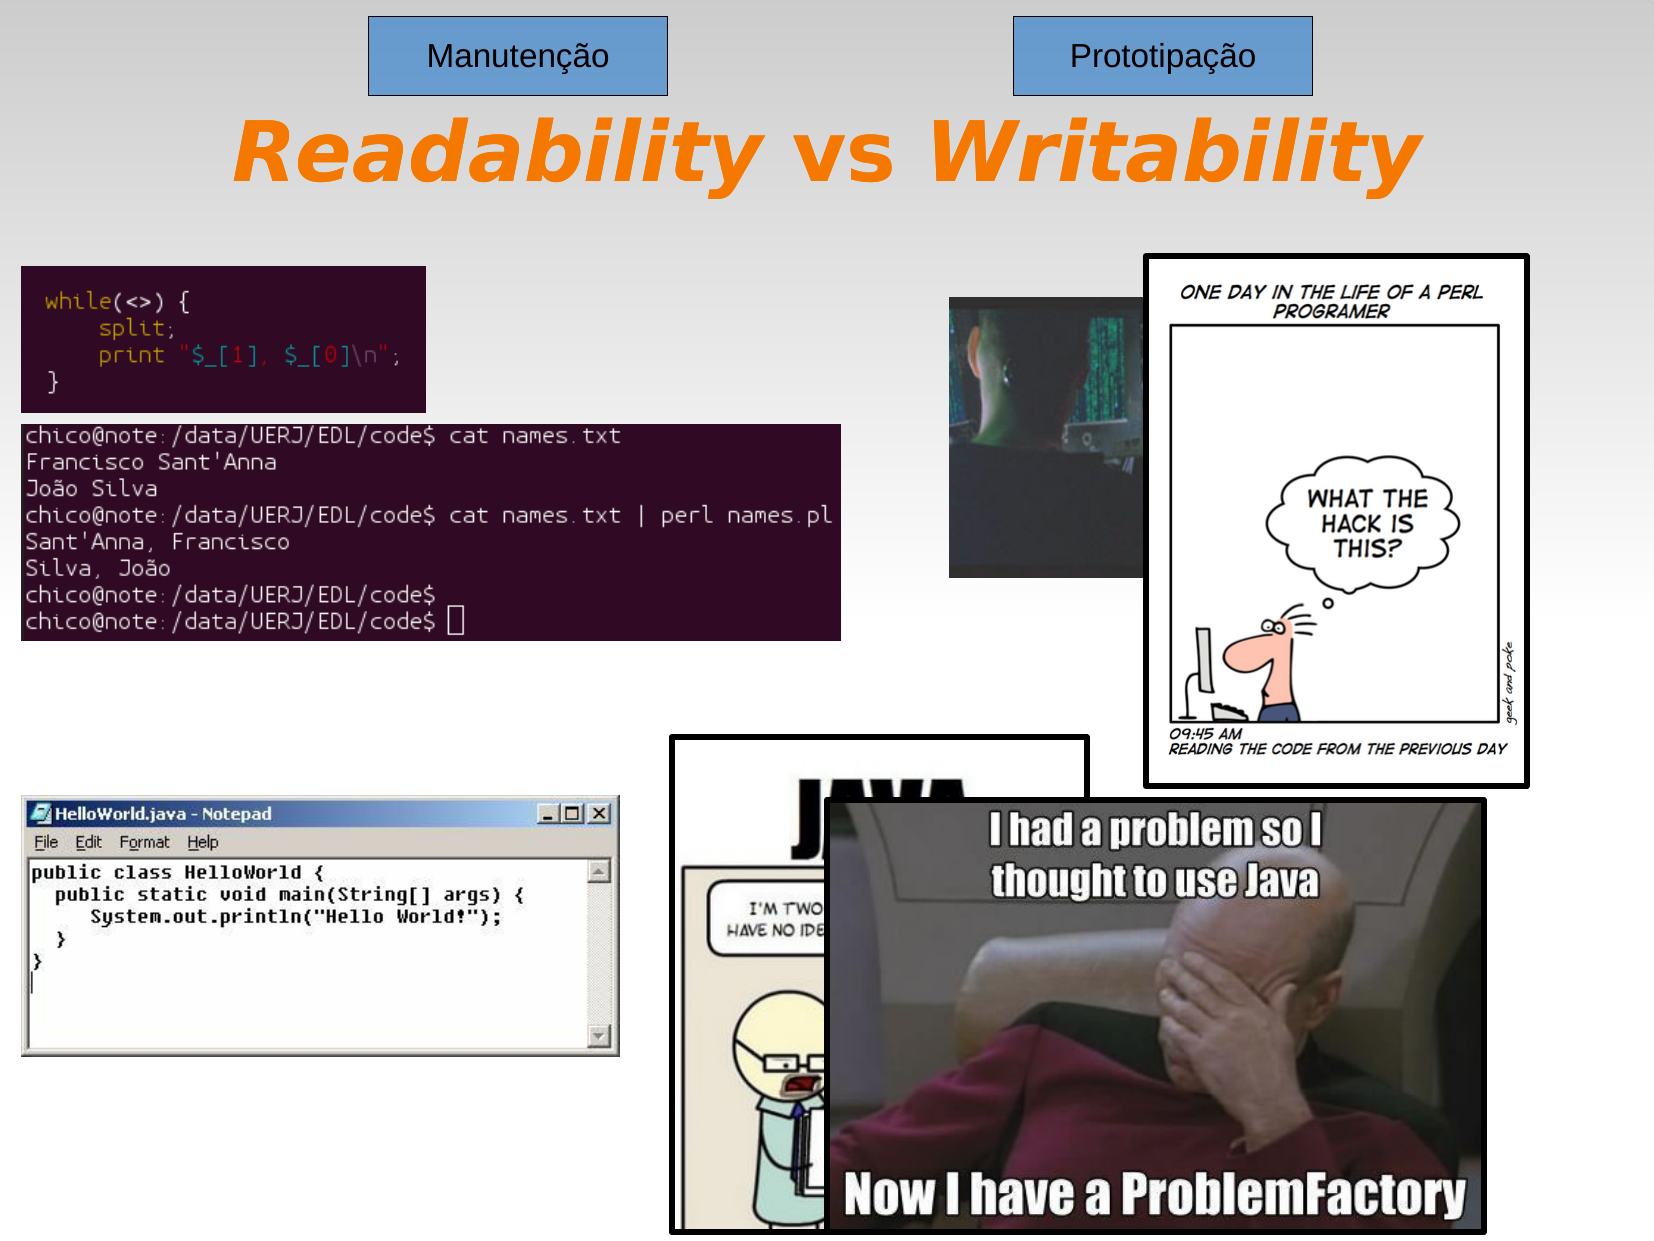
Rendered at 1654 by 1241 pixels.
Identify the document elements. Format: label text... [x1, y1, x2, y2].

picture [674, 740, 1084, 1230]
picture [21, 424, 841, 641]
picture [21, 795, 620, 1057]
picture [1148, 259, 1524, 784]
picture [21, 266, 426, 413]
picture [949, 297, 1143, 578]
text_box Manutenção [368, 16, 668, 96]
picture [829, 802, 1481, 1230]
text_box Readability vs Writability [82, 49, 1571, 257]
text_box Prototipação [1013, 16, 1313, 96]
